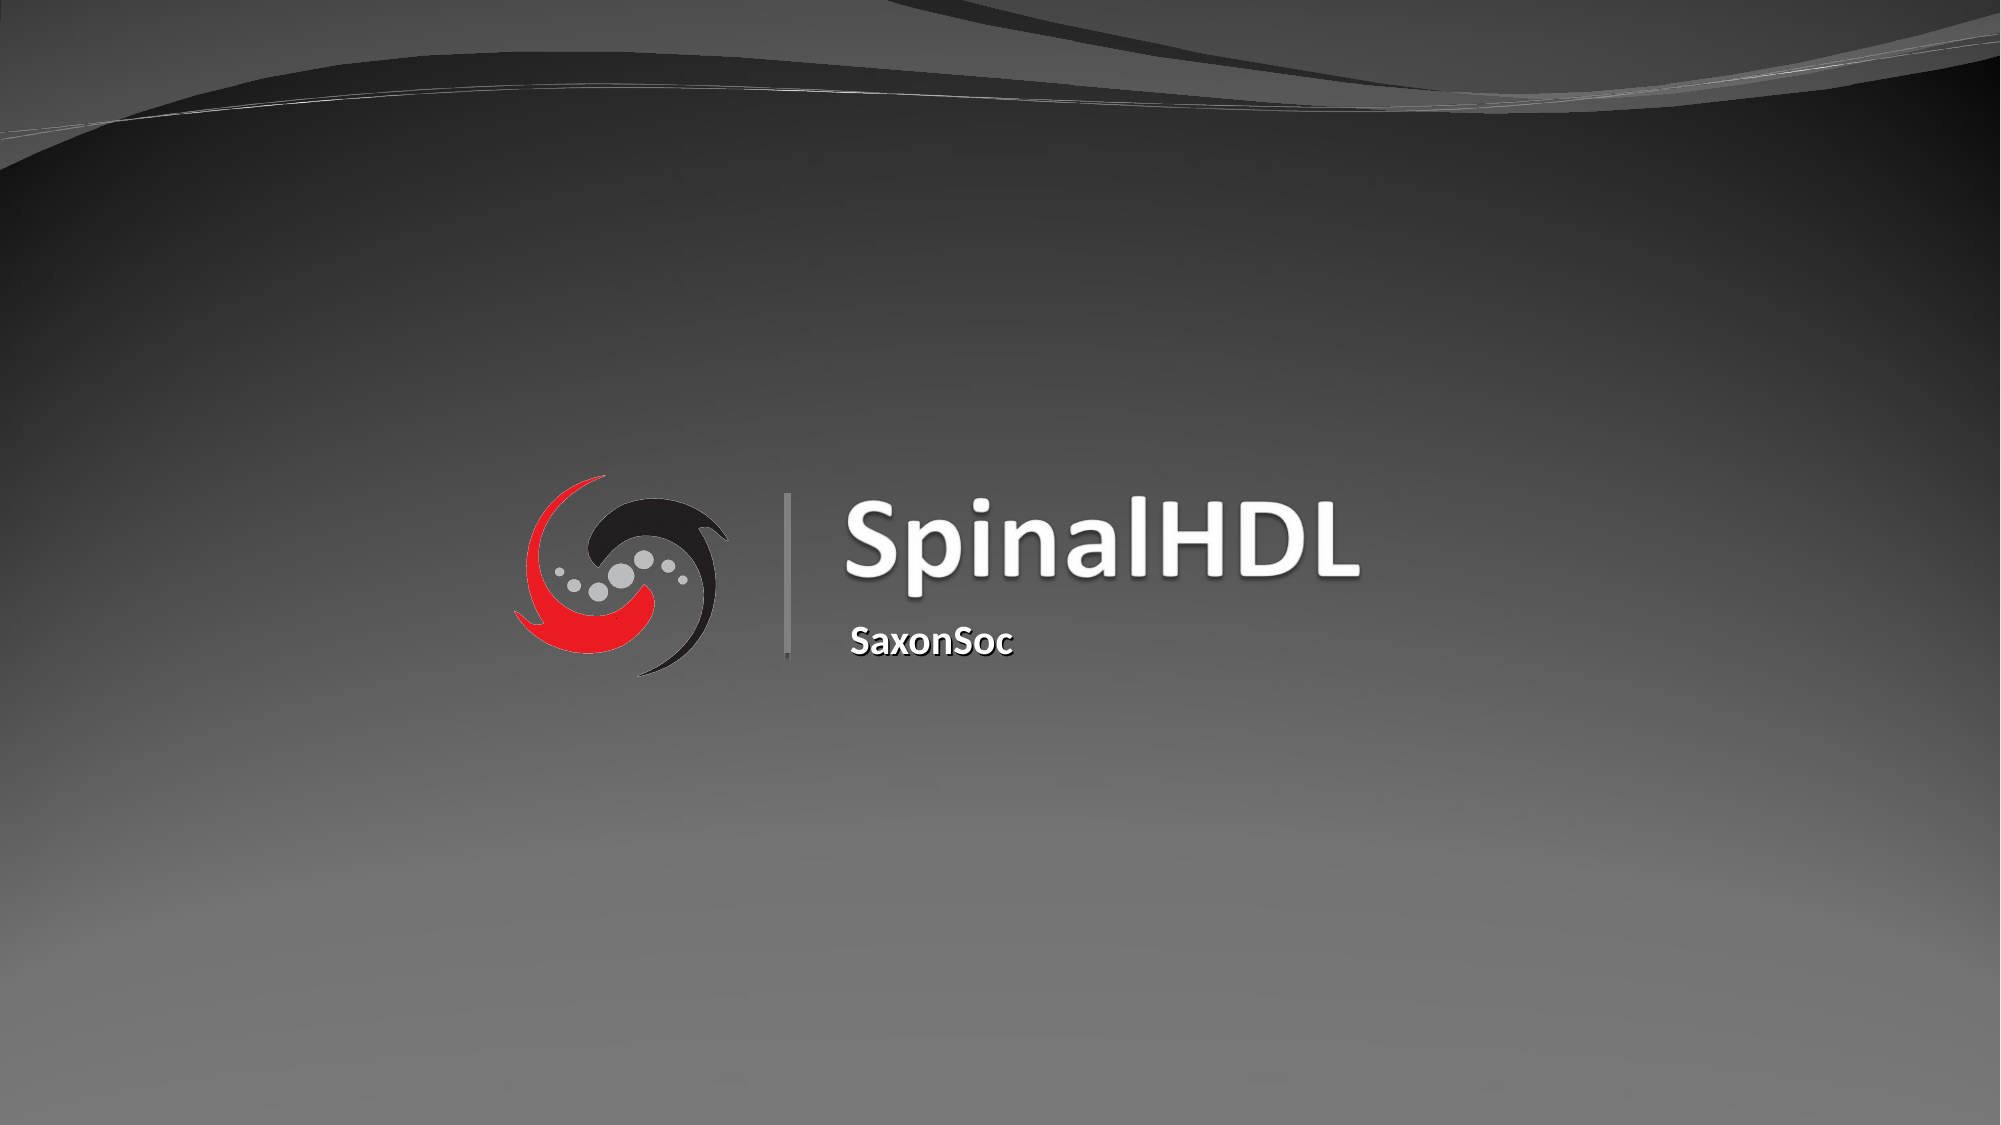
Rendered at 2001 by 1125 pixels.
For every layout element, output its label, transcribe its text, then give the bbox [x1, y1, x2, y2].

picture [0, 0, 2001, 1125]
text_box SaxonSoc [850, 604, 1961, 1125]
